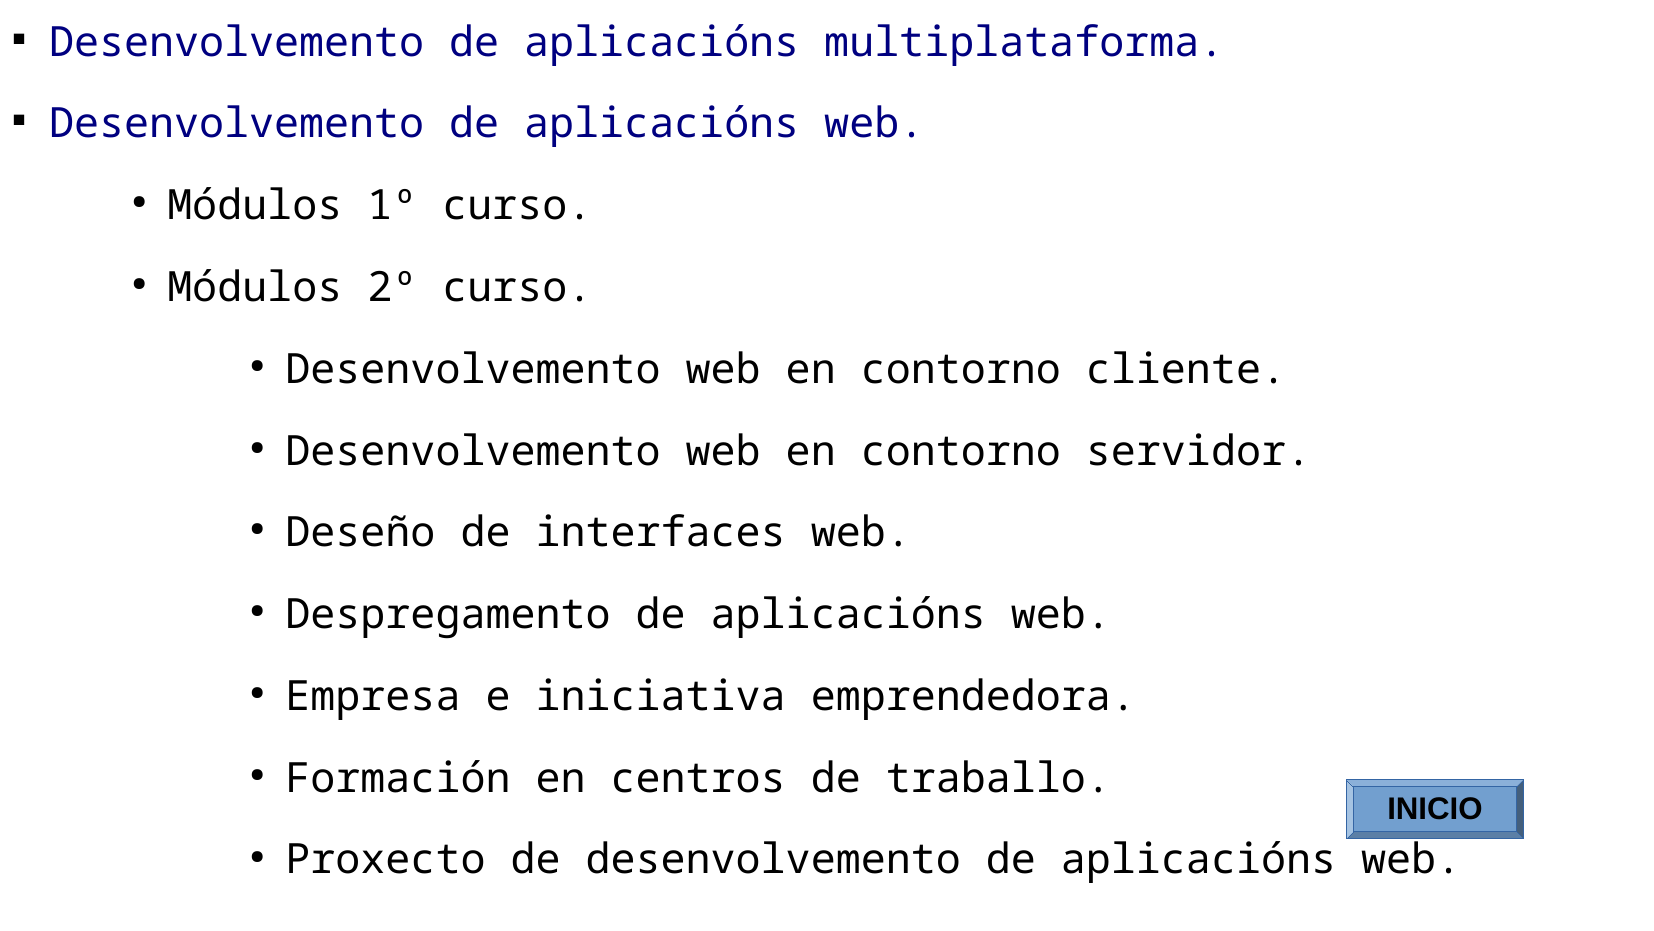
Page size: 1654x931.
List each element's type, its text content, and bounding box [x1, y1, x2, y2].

text_box Desenvolvemento de aplicacións multiplataforma. Desenvolvemento de aplicacións web. Módulos 1º curso. Módulos 2º curso. Desenvolvemento web en contorno cliente. Desenvolvemento web en contorno servidor. Deseño de interfaces web. Despregamento de aplicacións web. Empresa e iniciativa emprendedora. Formación en centros de traballo. Proxecto de desenvolvemento de aplicacións web. [0, 3, 1648, 931]
text_box INICIO [1354, 787, 1516, 831]
